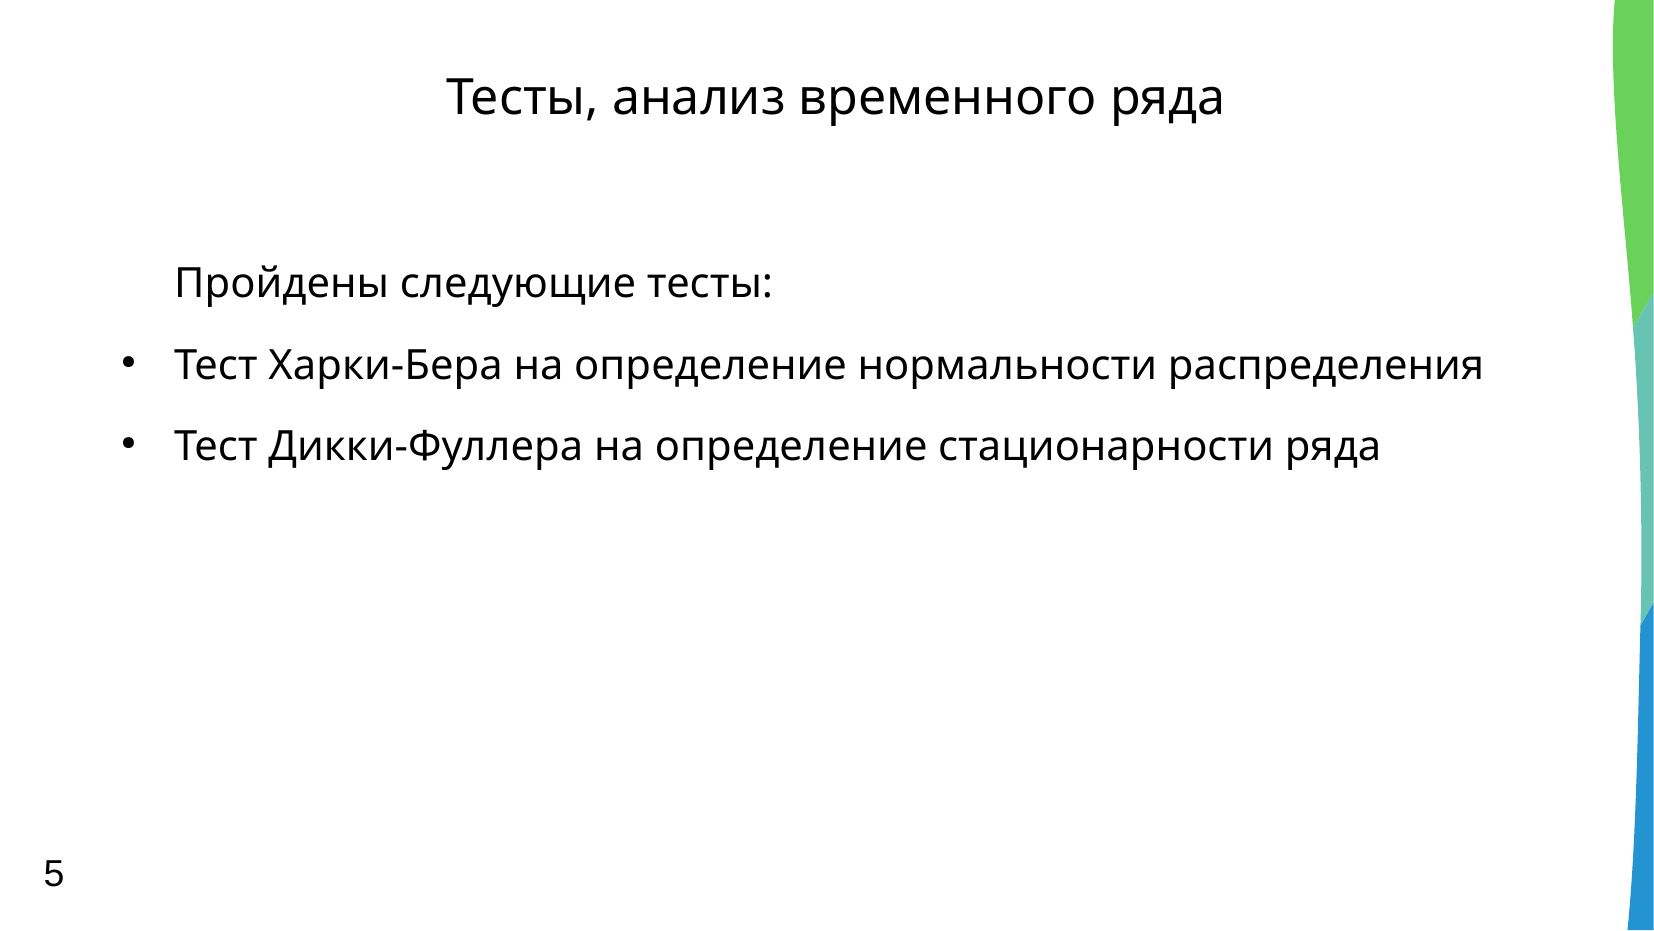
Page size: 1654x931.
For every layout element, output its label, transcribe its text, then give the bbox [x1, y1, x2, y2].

text_box Пройдены следующие тесты: Тест Харки-Бера на определение нормальности распределения Тест Дикки-Фуллера на определение стационарности ряда [88, 177, 1533, 857]
text_box <номер> [28, 845, 591, 916]
title Тесты, анализ временного ряда [88, 29, 1514, 161]
